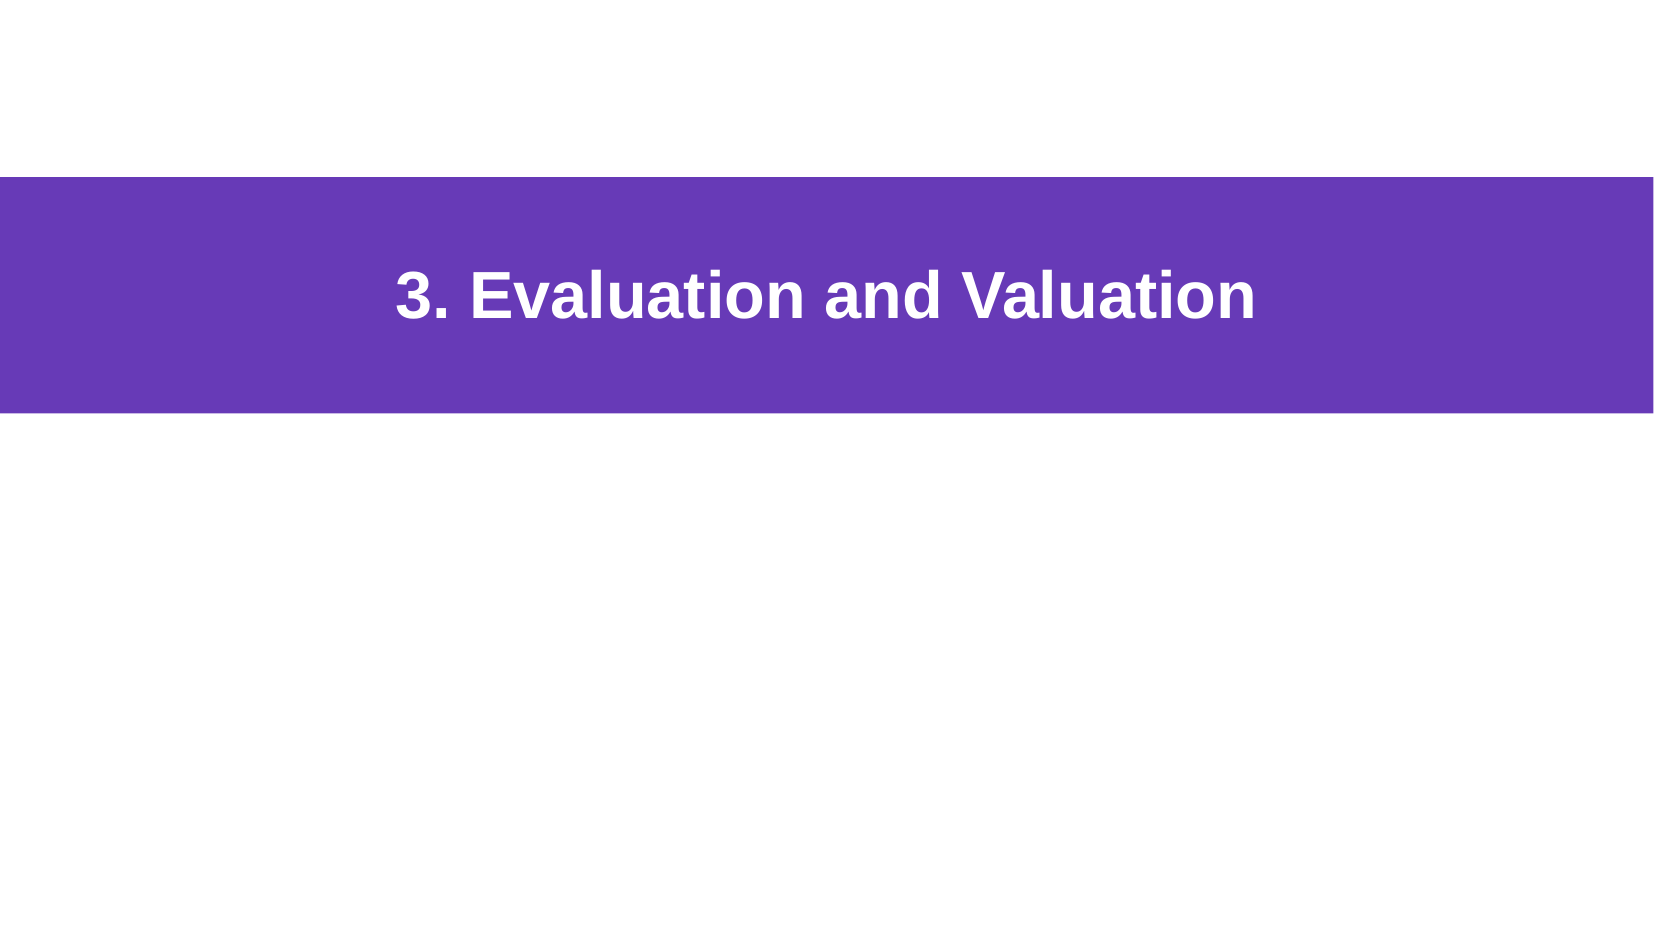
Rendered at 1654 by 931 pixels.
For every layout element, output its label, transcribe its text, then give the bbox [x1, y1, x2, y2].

title 3. Evaluation and Valuation [0, 177, 1654, 414]
